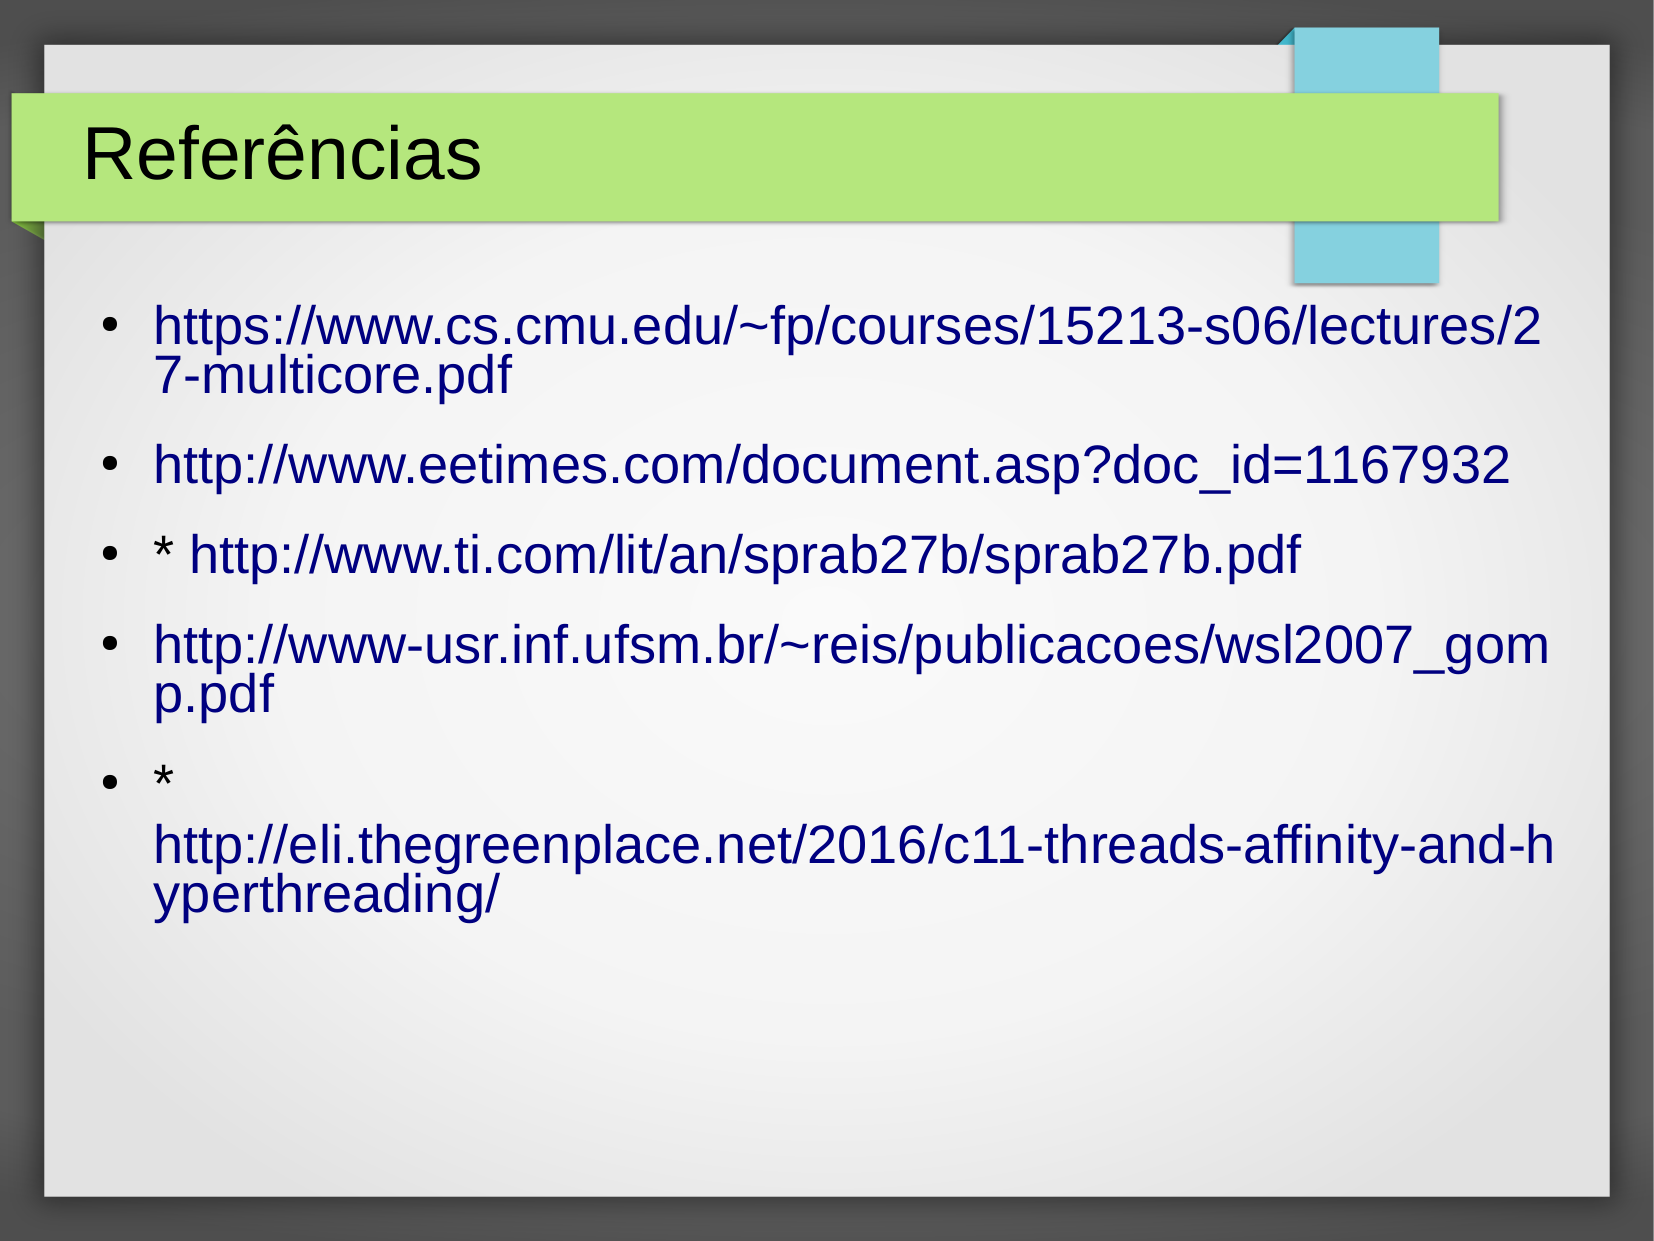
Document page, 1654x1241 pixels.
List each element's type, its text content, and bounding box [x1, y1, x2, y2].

title Referências [82, 94, 1264, 213]
list https://www.cs.cmu.edu/~fp/courses/15213-s06/lectures/27-multicore.pdf http://www.eetimes.com/document.asp?doc_id=1167932 * http://www.ti.com/lit/an/sprab27b/sprab27b.pdf http://www-usr.inf.ufsm.br/~reis/publicacoes/wsl2007_gomp.pdf * http://eli.thegreenplace.net/2016/c11-threads-affinity-and-hyperthreading/ [82, 295, 1571, 1015]
picture [0, 0, 1654, 1241]
